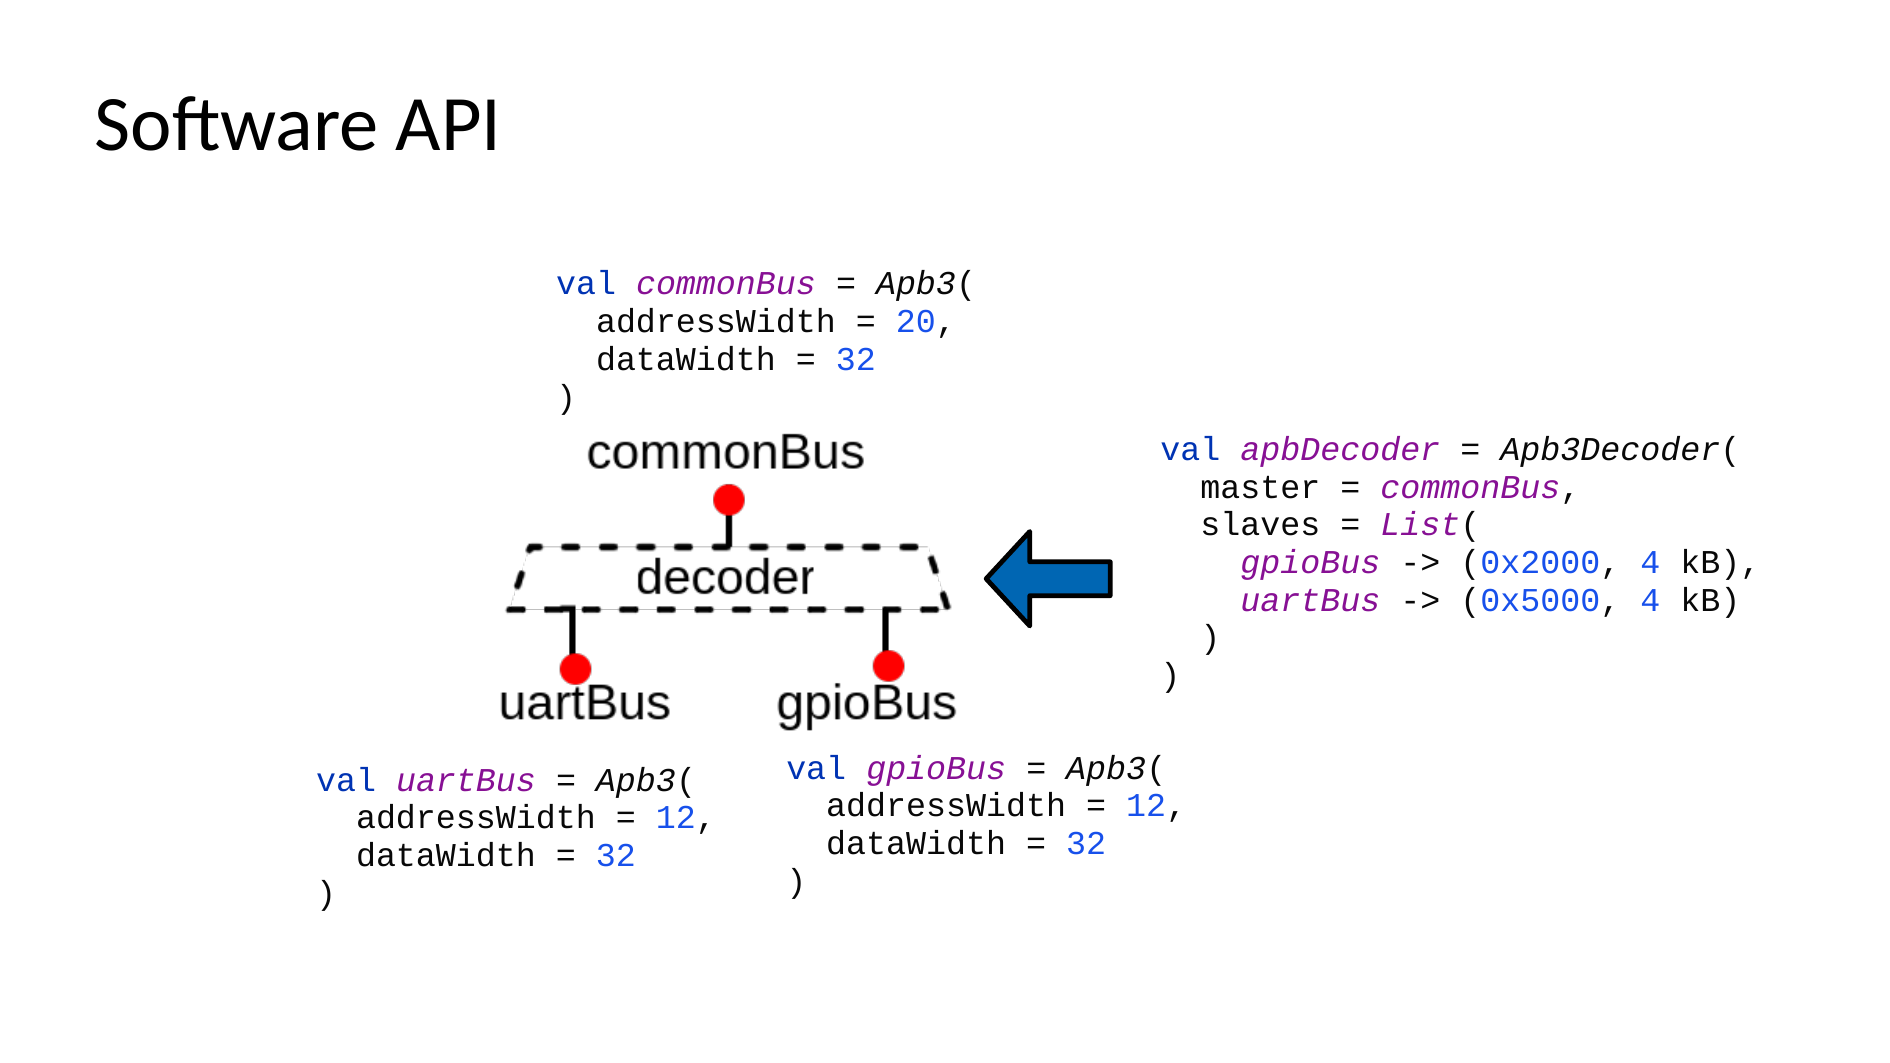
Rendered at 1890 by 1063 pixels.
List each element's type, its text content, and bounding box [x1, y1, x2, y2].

text_box [986, 531, 1111, 626]
text_box val uartBus = Apb3( addressWidth = 12, dataWidth = 32 ) [301, 718, 918, 960]
text_box val commonBus = Apb3( addressWidth = 20, dataWidth = 32 ) [541, 259, 1028, 464]
title Software API [94, 42, 1796, 220]
text_box val apbDecoder = Apb3Decoder( master = commonBus, slaves = List( gpioBus -> (0x2000, 4 kB), uartBus -> (0x5000, 4 kB) ) ) [1145, 425, 1796, 714]
picture [413, 356, 1058, 801]
text_box val gpioBus = Apb3( addressWidth = 12, dataWidth = 32 ) [918, 744, 1388, 948]
